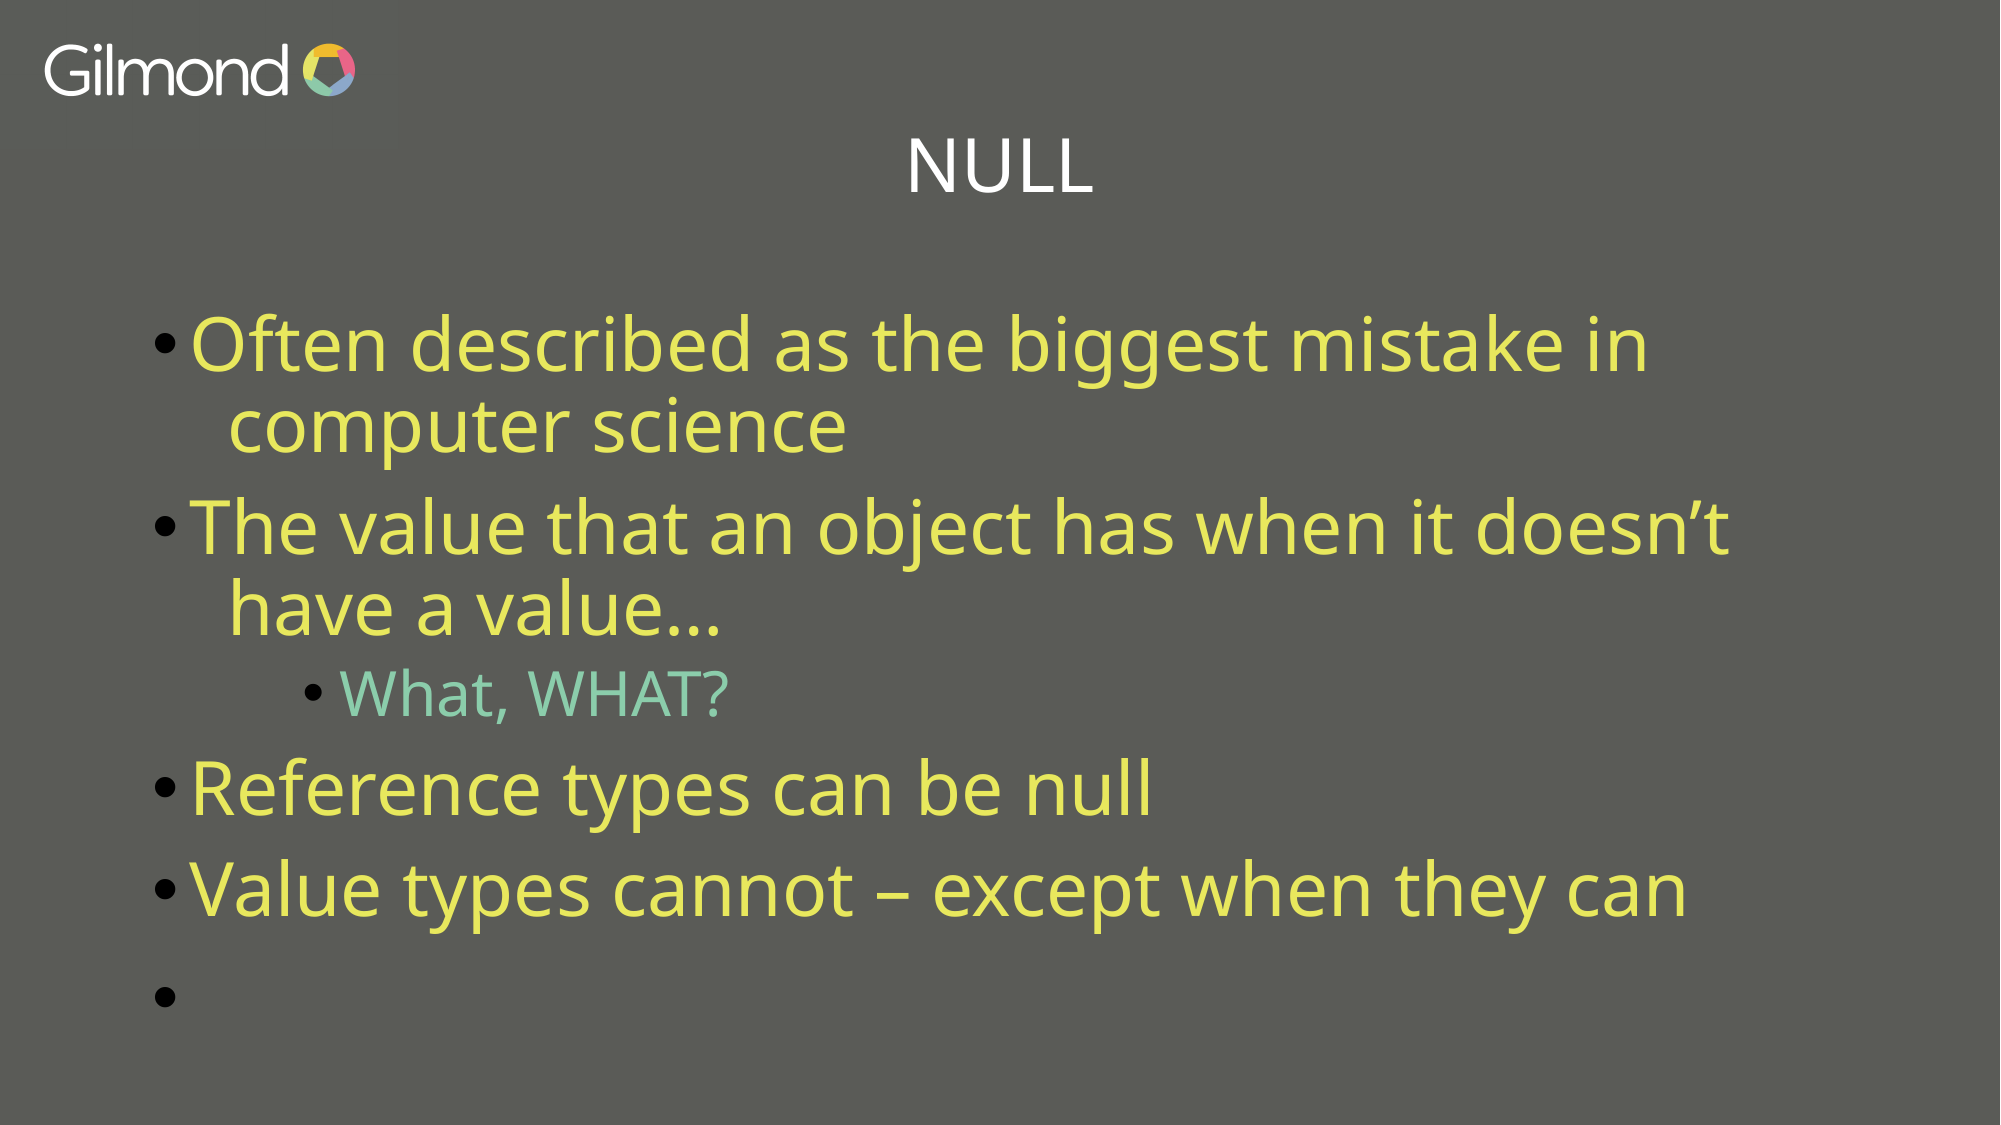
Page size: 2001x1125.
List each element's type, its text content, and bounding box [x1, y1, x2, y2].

title NULL [137, 59, 1863, 278]
list Often described as the biggest mistake in computer science The value that an object has when it doesn’t have a value… What, WHAT? Reference types can be null Value types cannot – except when they can [137, 299, 1863, 1014]
picture [0, 0, 399, 149]
